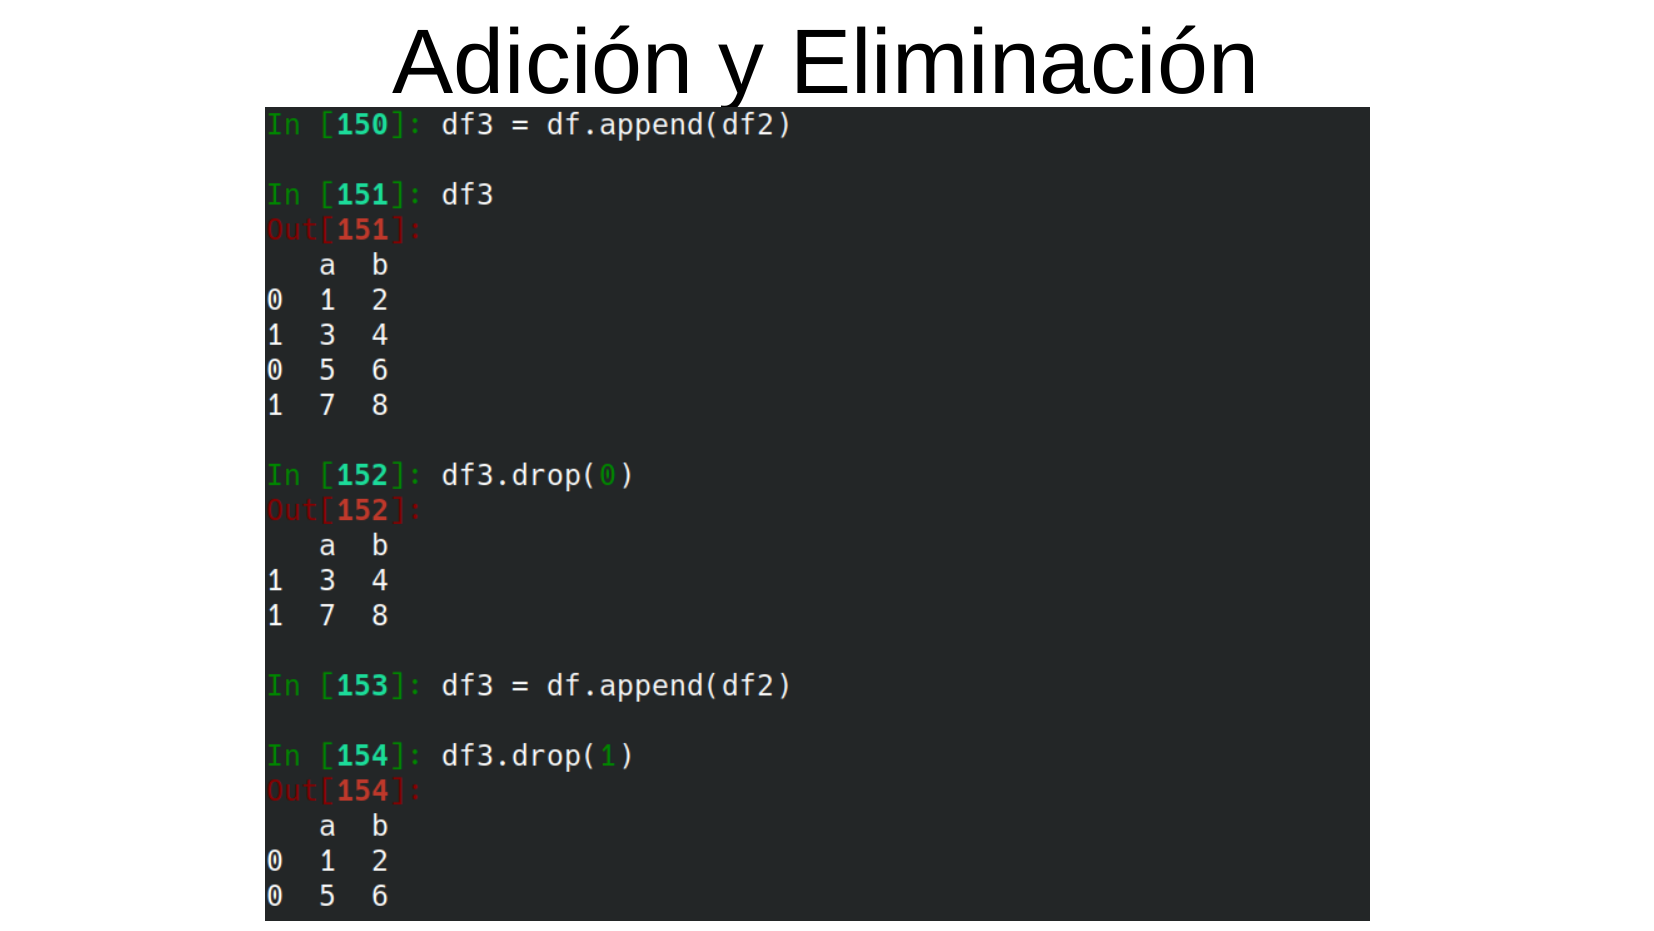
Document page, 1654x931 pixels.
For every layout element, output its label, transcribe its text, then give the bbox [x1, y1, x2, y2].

picture [265, 107, 1370, 921]
title Adición y Eliminación [82, 0, 1571, 140]
